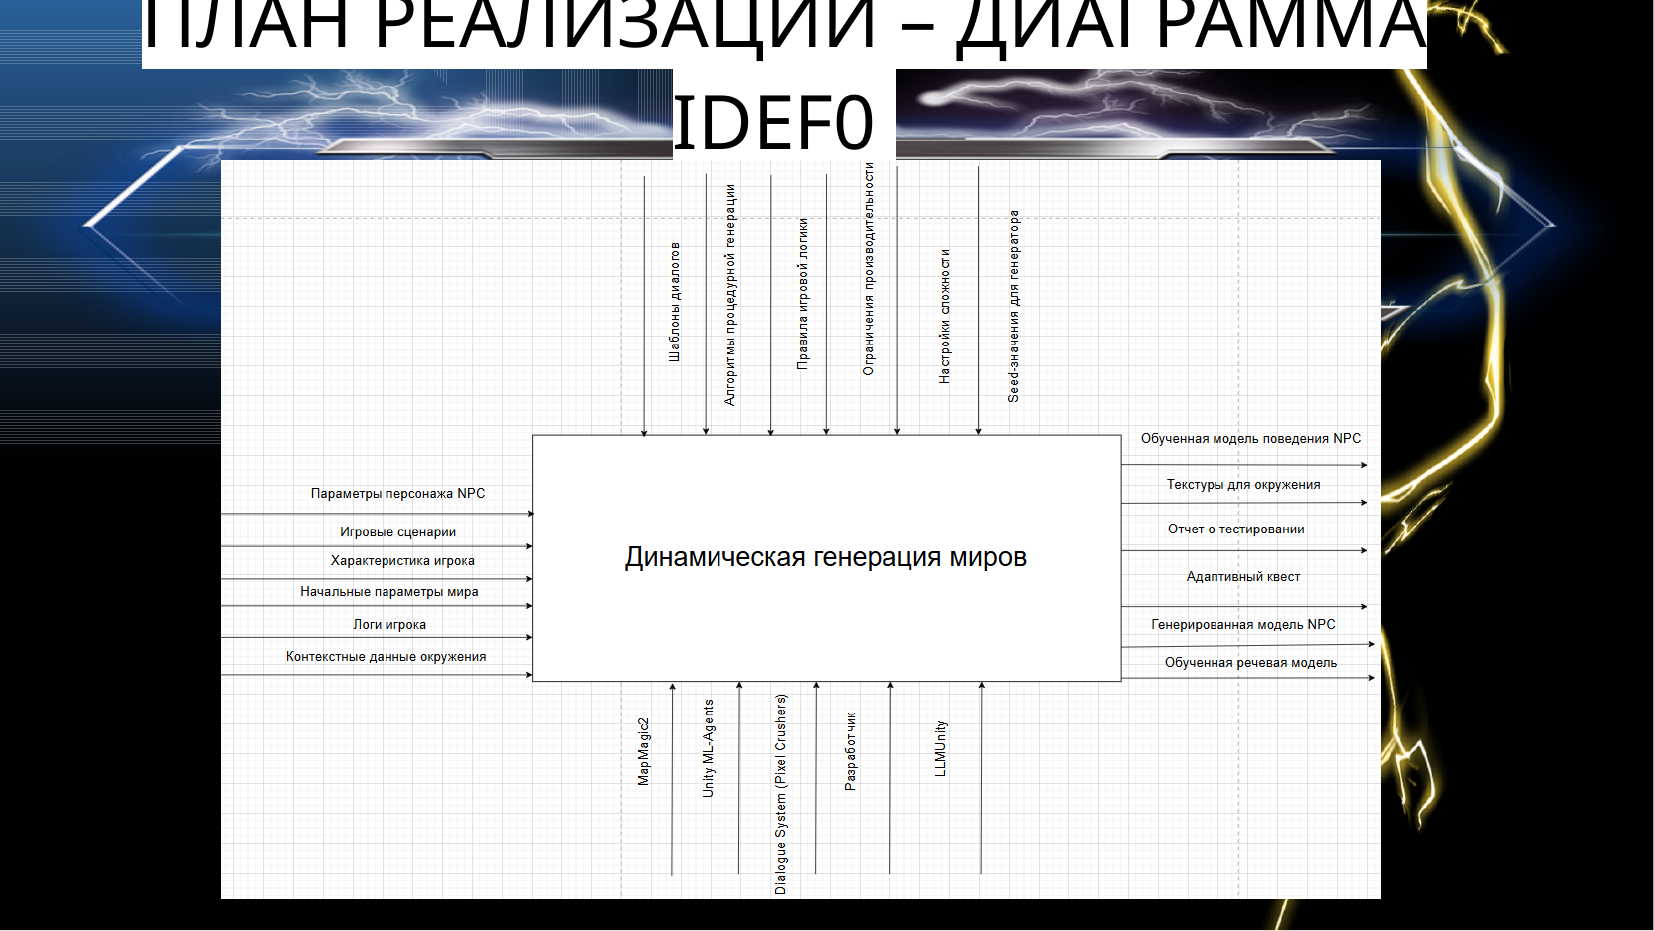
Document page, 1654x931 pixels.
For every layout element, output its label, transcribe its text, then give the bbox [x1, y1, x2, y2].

title План Реализации – Диаграмма IDEF0 [54, 54, 1515, 186]
picture [5, 0, 1624, 931]
